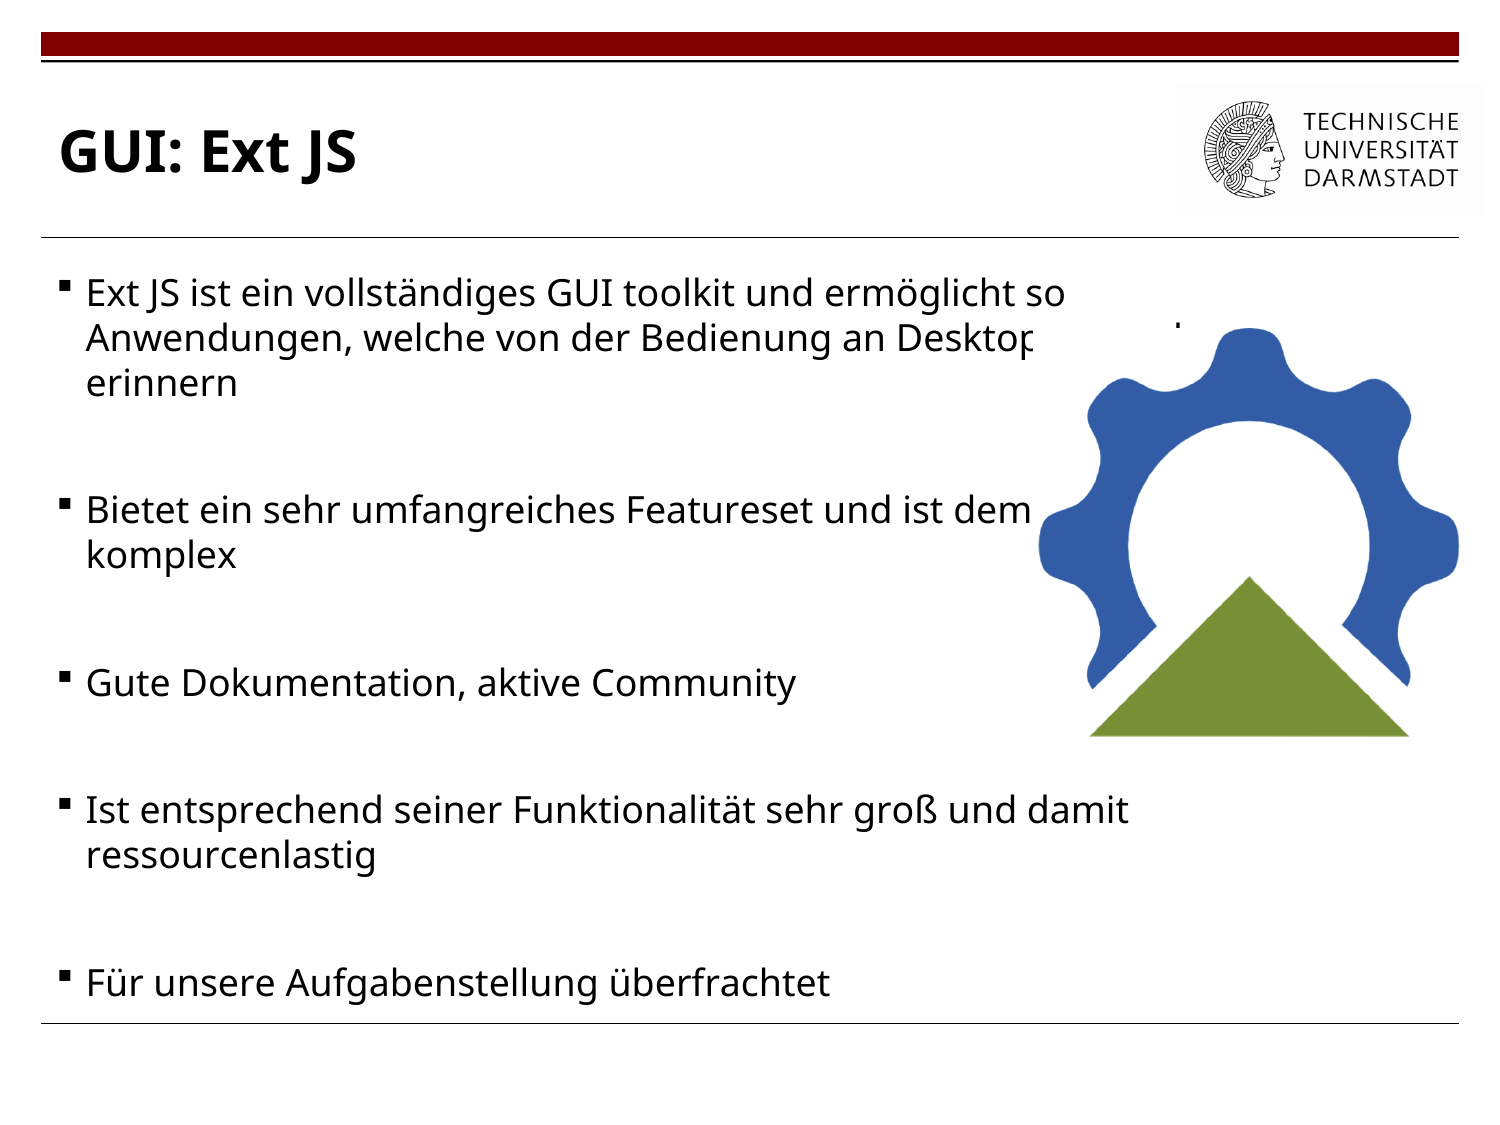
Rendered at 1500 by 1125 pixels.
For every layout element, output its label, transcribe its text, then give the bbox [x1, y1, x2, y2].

title GUI: Ext JS [58, 80, 1187, 218]
picture [1187, 84, 1484, 215]
picture [1033, 328, 1464, 739]
list Ext JS ist ein vollständiges GUI toolkit und ermöglicht so Anwendungen, welche von der Bedienung an Desktopanwendungen erinnern Bietet ein sehr umfangreiches Featureset und ist dementsprechend komplex Gute Dokumentation, aktive Community Ist entsprechend seiner Funktionalität sehr groß und damit ressourcenlastig Für unsere Aufgabenstellung überfrachtet [41, 261, 1329, 1012]
